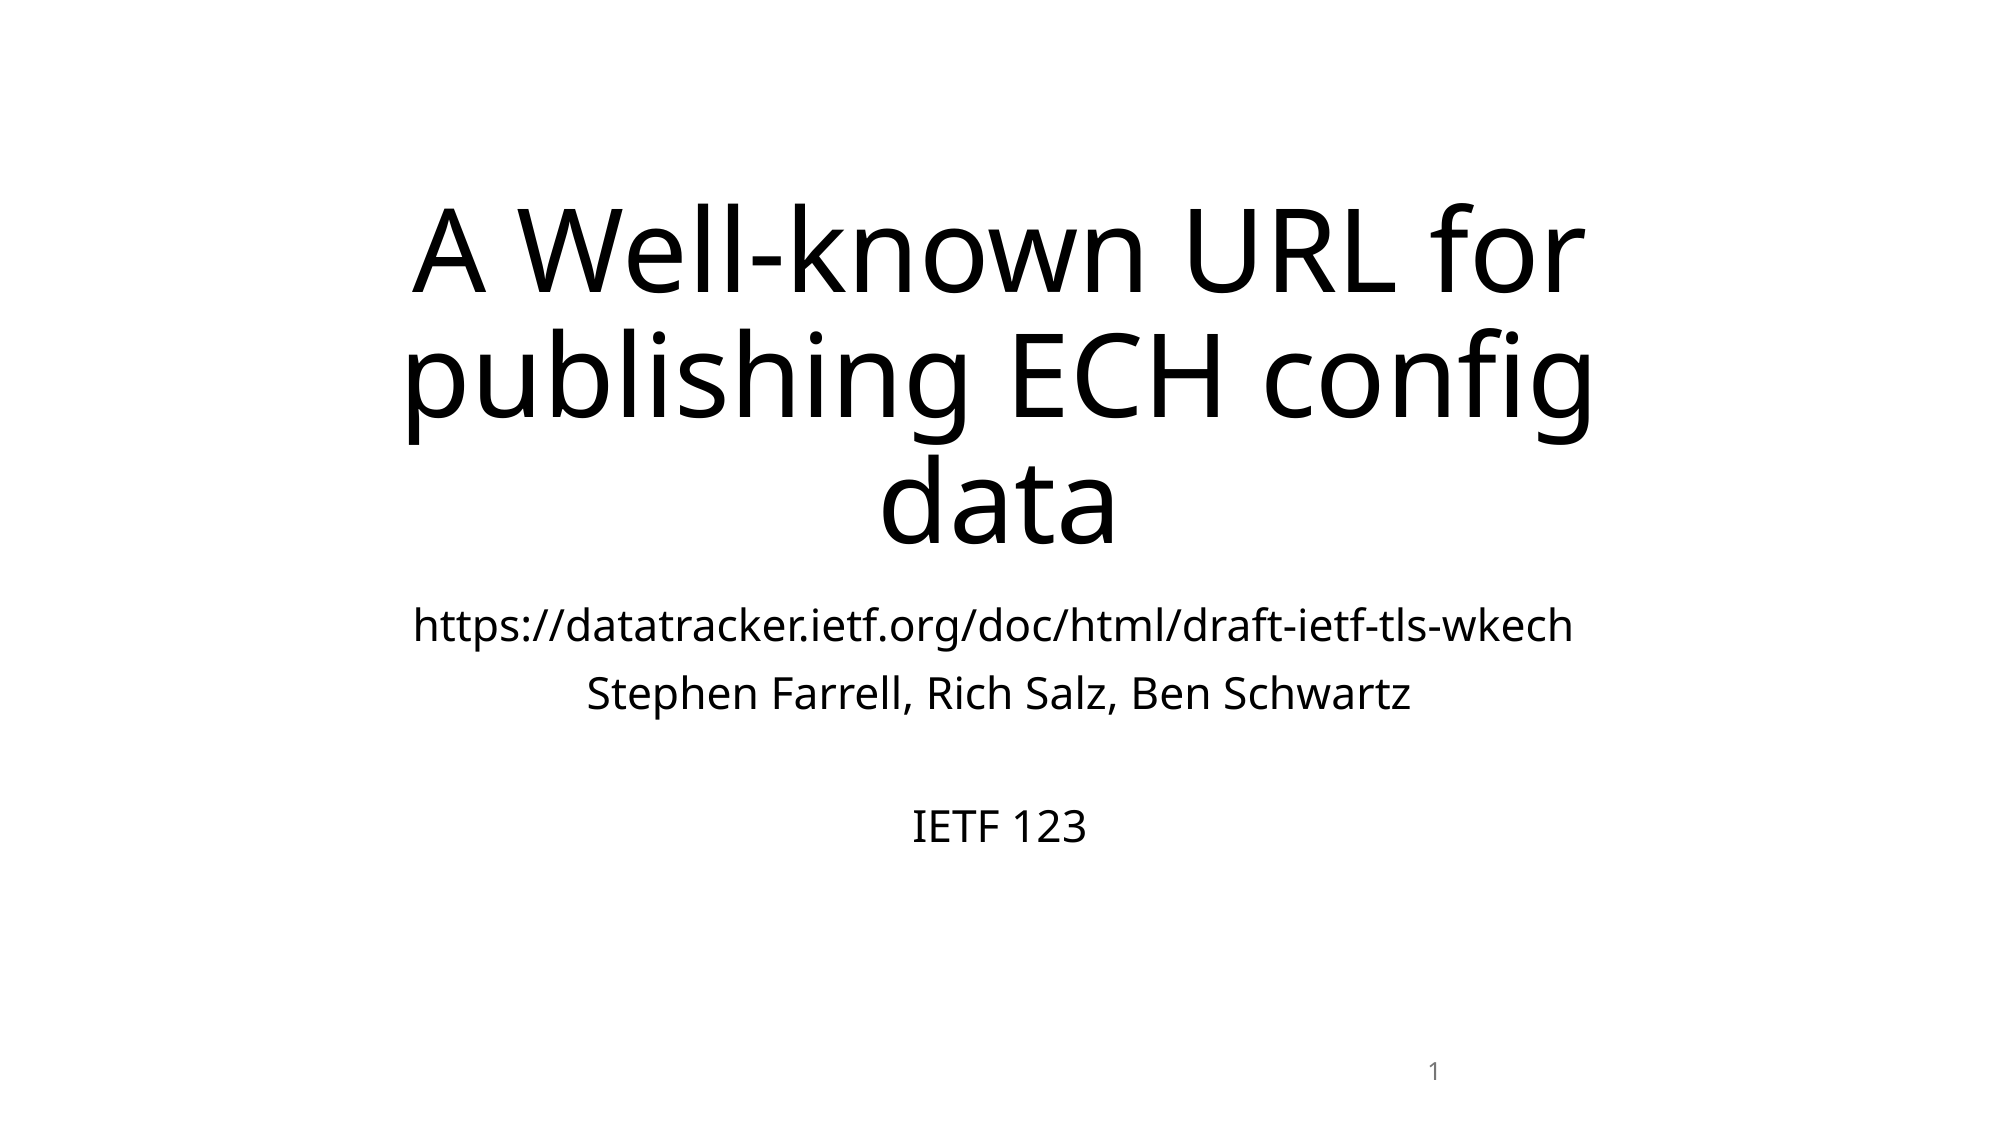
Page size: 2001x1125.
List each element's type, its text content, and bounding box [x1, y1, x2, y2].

subtitle https://datatracker.ietf.org/doc/html/draft-ietf-tls-wkech Stephen Farrell, Rich Salz, Ben Schwartz IETF 123 [249, 590, 1750, 863]
text_box <number> [1412, 1042, 1863, 1103]
title A Well-known URL for publishing ECH config data [249, 184, 1750, 576]
